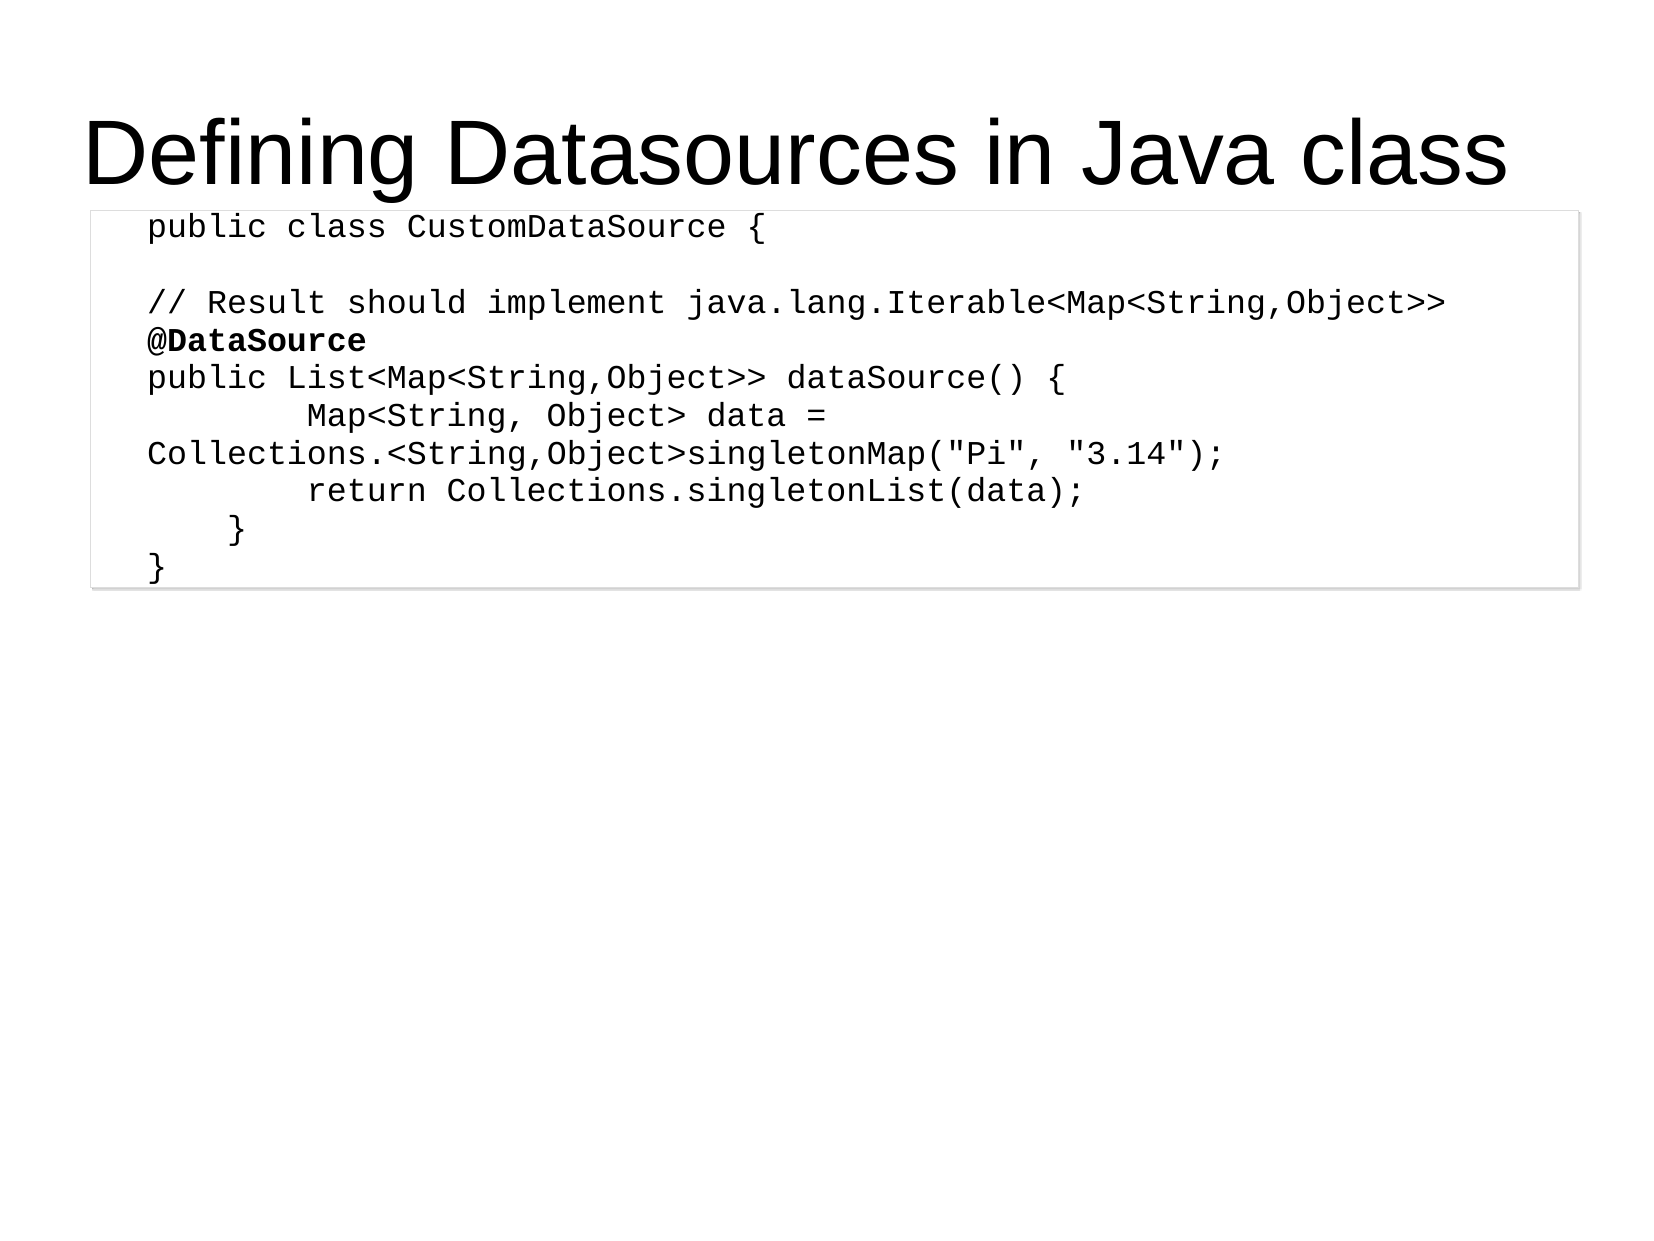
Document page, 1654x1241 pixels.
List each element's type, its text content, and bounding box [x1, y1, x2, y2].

subtitle public class CustomDataSource { // Result should implement java.lang.Iterable<Map<String,Object>> @DataSource public List<Map<String,Object>> dataSource() { Map<String, Object> data = Collections.<String,Object>singletonMap("Pi", "3.14"); return Collections.singletonList(data); } } [90, 210, 1579, 588]
title Defining Datasources in Java class [82, 49, 1571, 257]
